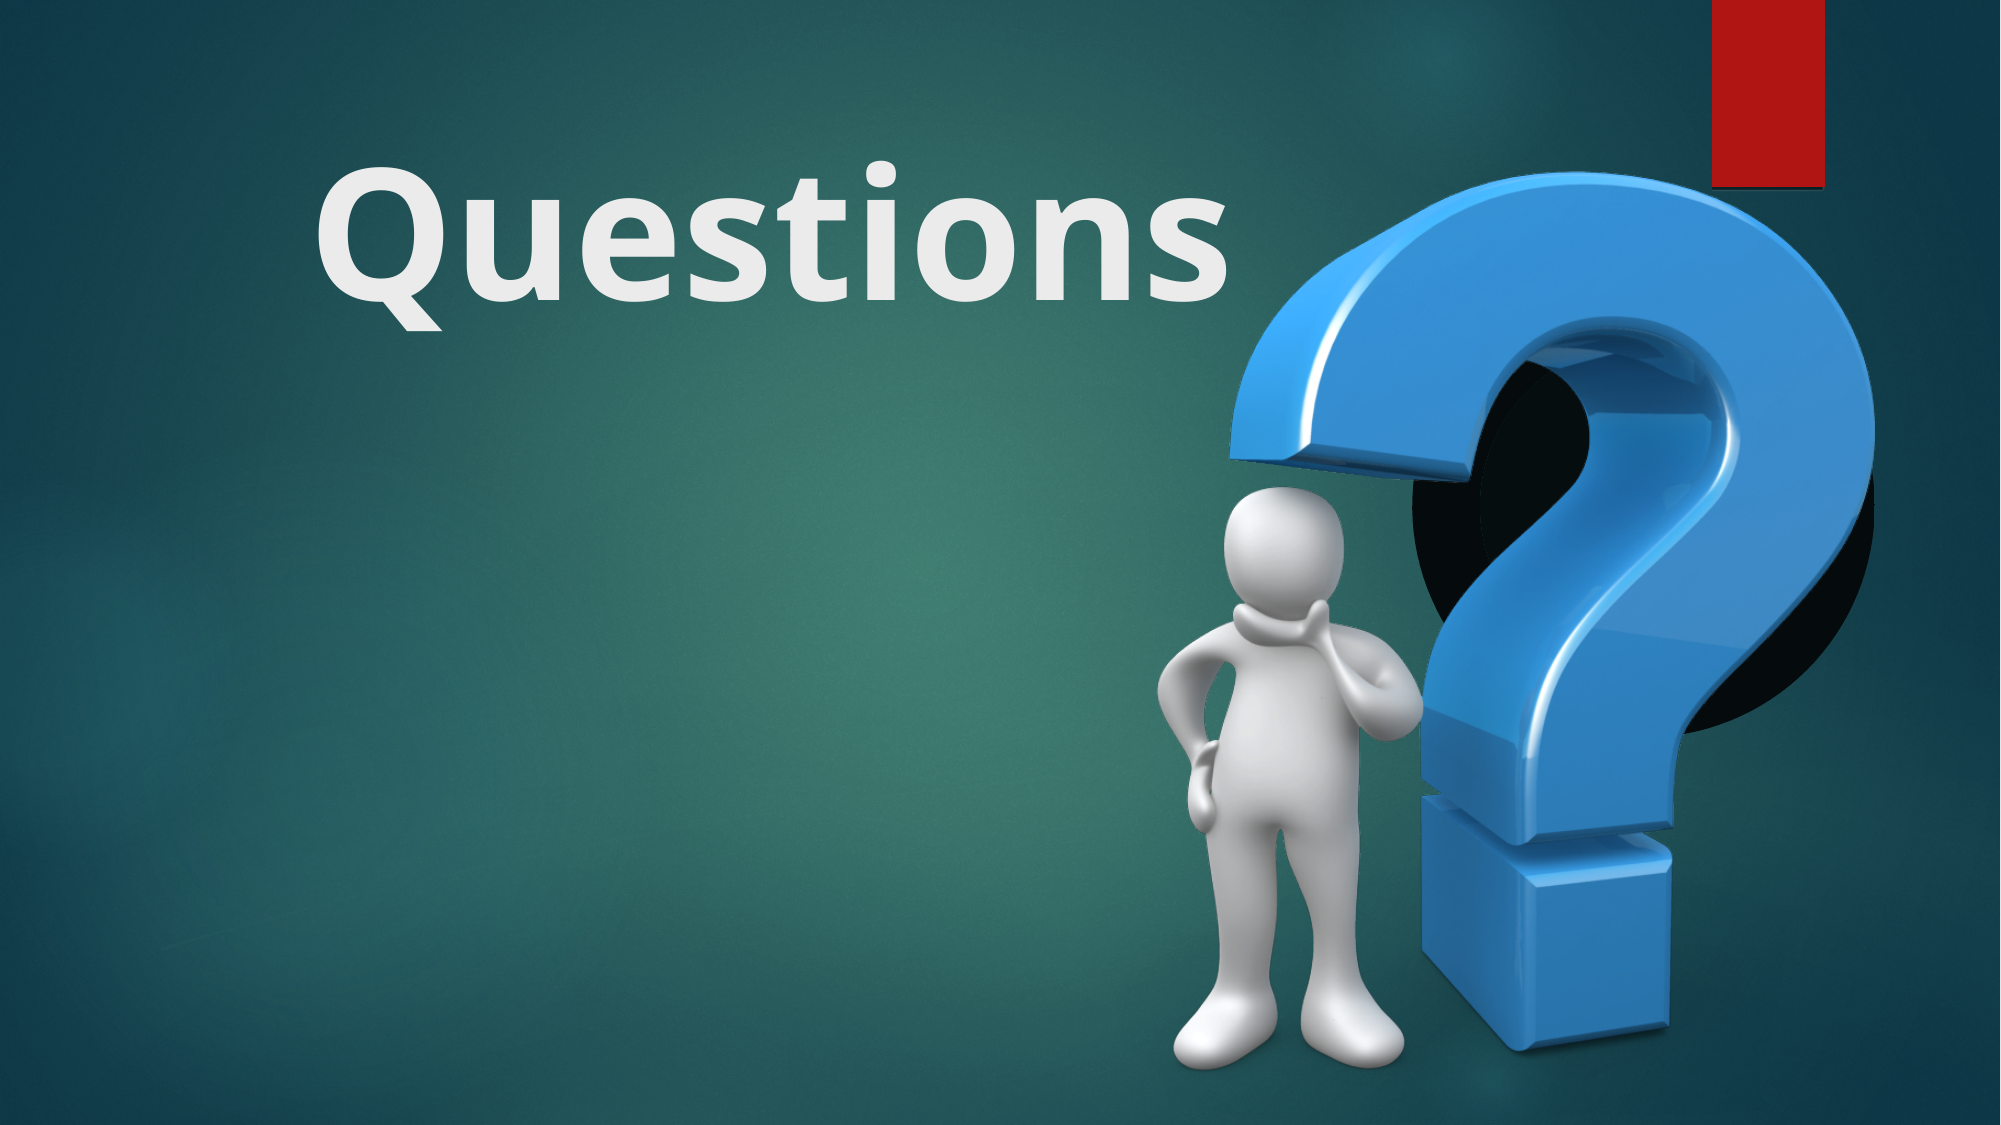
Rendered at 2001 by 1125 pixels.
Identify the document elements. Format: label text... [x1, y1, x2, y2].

picture [914, 57, 2000, 1125]
title Questions [0, 110, 914, 340]
